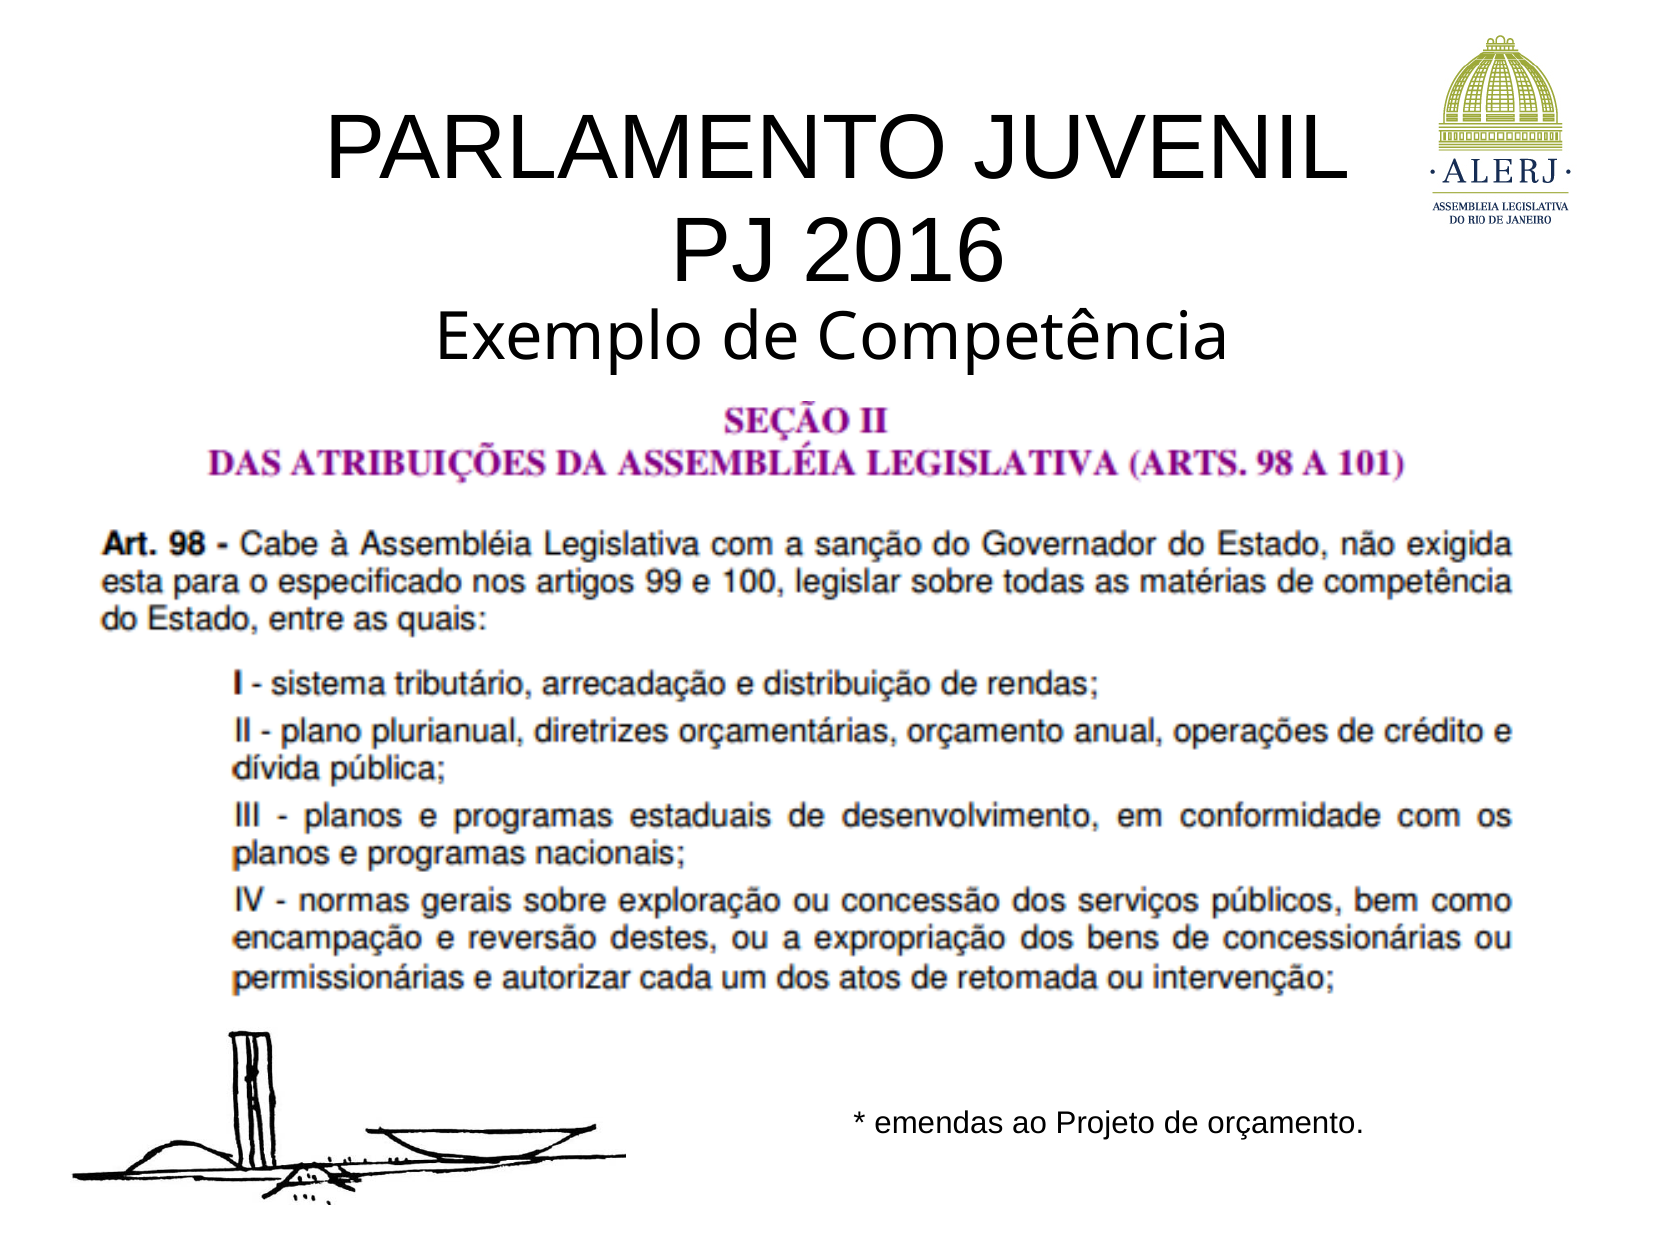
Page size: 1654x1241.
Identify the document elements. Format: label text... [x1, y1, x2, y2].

title PARLAMENTO JUVENIL PJ 2016 [70, 94, 1607, 302]
picture [1358, 23, 1642, 235]
picture [70, 1027, 626, 1205]
text_box [212, 1004, 1465, 1079]
text_box Exemplo de Competência [94, 277, 1571, 390]
text_box * emendas ao Projeto de orçamento. [838, 1098, 1382, 1216]
picture [66, 401, 1595, 1004]
